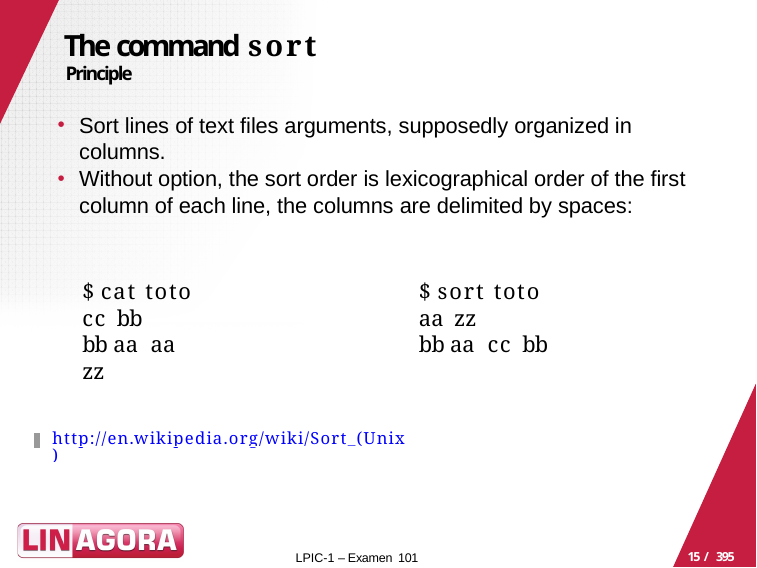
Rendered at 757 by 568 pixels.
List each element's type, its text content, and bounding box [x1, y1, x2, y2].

text_box http://en.wikipedia.org/wiki/Sort_(Unix) [50, 427, 408, 450]
picture [0, 0, 352, 352]
text_box $ sort toto aa zz bb aa cc bb [416, 277, 553, 384]
text_box Sort lines of text files arguments, supposedly organized in columns. Without option, the sort order is lexicographical order of the first column of each line, the columns are delimited by spaces: [32, 103, 724, 426]
text_box $ cat toto cc bb bb aa aa zz [80, 277, 204, 384]
text_box LPIC-1 – Examen 101 [293, 549, 420, 568]
text_box [17, 520, 184, 562]
text_box <numéro> / 395 [683, 549, 747, 568]
text_box The command sort Principle [63, 26, 697, 103]
